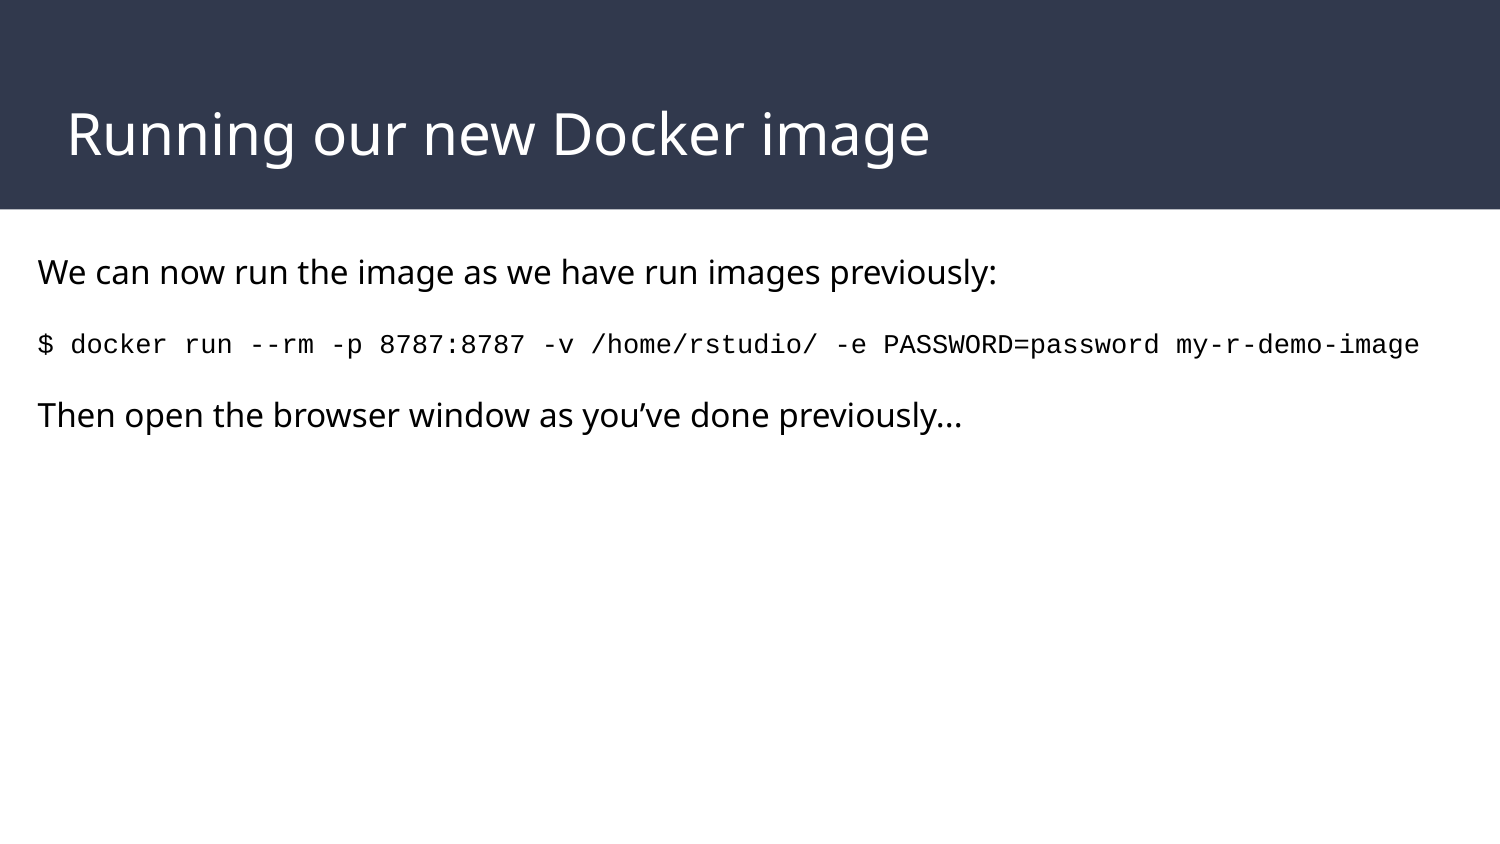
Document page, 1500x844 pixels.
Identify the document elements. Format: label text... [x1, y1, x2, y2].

title Running our new Docker image [51, 82, 1449, 185]
text_box We can now run the image as we have run images previously: $ docker run --rm -p 8787:8787 -v /home/rstudio/ -e PASSWORD=password my-r-demo-image Then open the browser window as you’ve done previously... [22, 236, 1484, 819]
